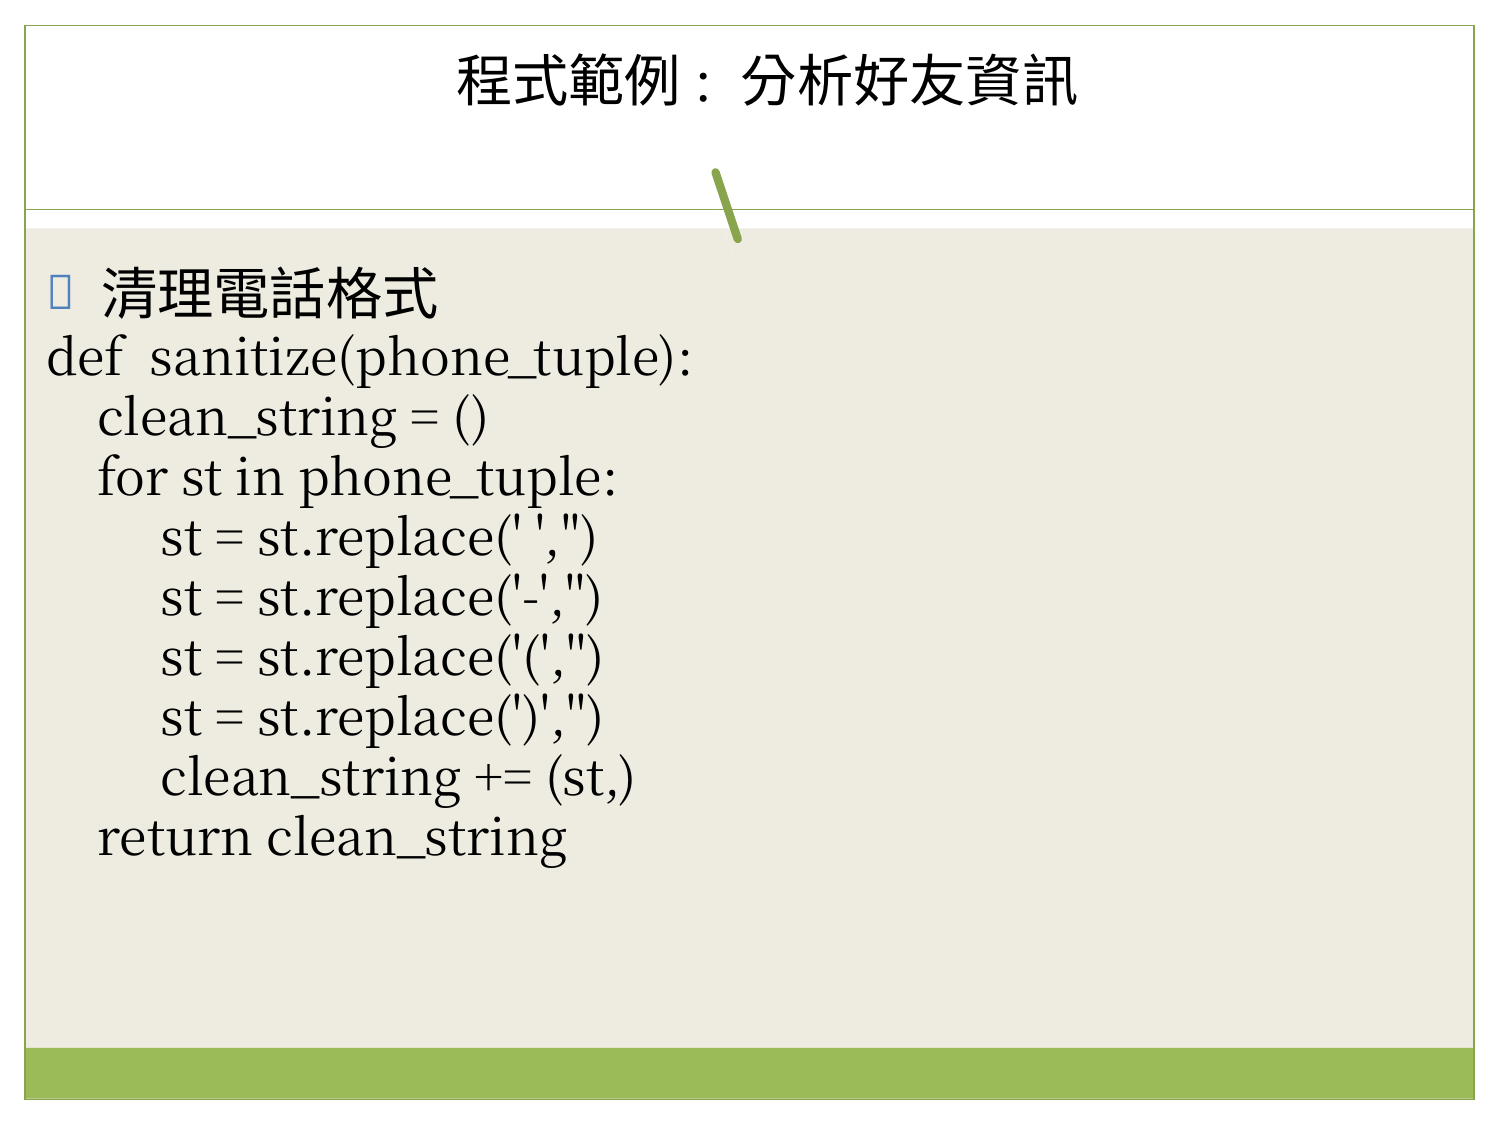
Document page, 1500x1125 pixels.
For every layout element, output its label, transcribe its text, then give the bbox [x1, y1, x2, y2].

title 程式範例: 分析好友資訊 [49, 37, 1450, 162]
list 清理電話格式 def sanitize(phone_tuple): clean_string = () for st in phone_tuple: st = st.replace(' ','') st = st.replace('-','') st = st.replace('(','') st = st.replace(')','') clean_string += (st,) return clean_string [31, 250, 1427, 1001]
